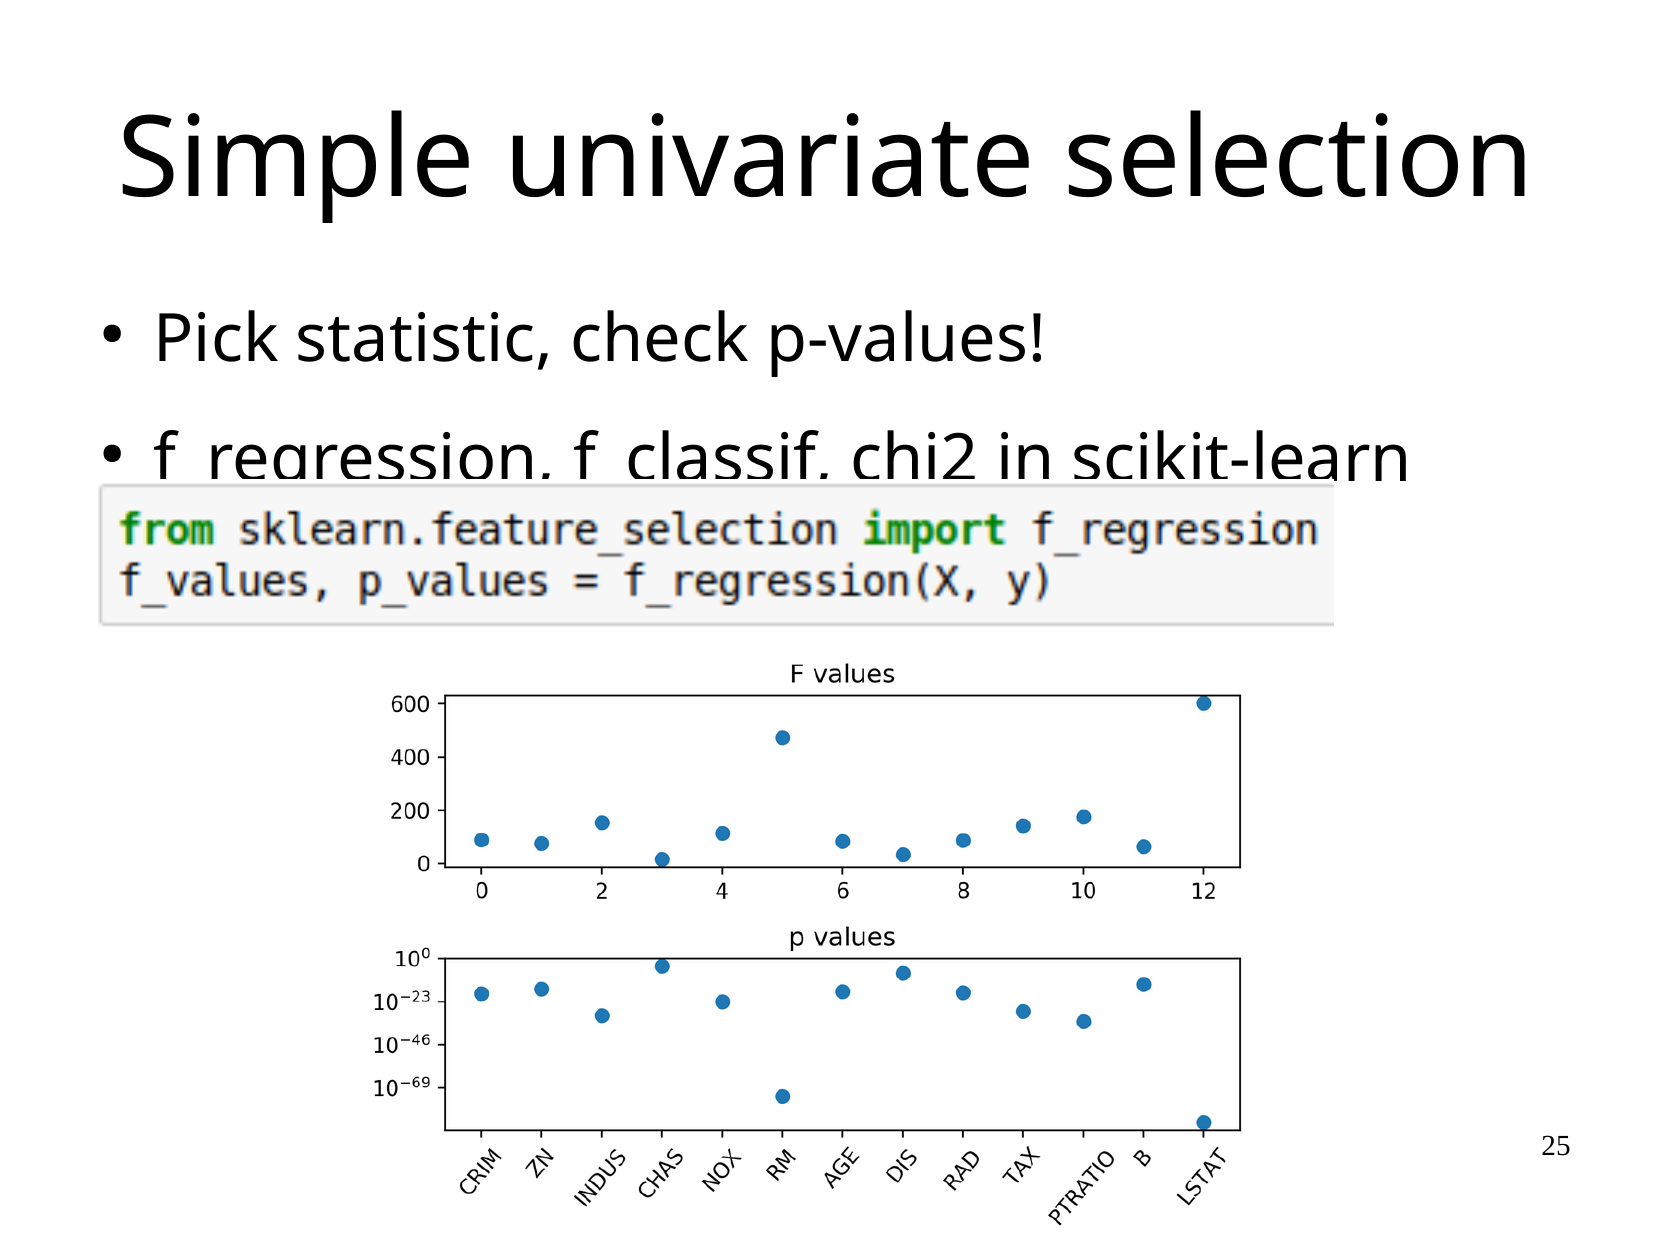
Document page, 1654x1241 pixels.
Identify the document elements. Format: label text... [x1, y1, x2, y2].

title Simple univariate selection [82, 49, 1571, 257]
picture [85, 479, 1334, 631]
list Pick statistic, check p-values! f_regression, f_classif, chi2 in scikit-learn [82, 290, 1571, 1010]
picture [345, 654, 1261, 1231]
